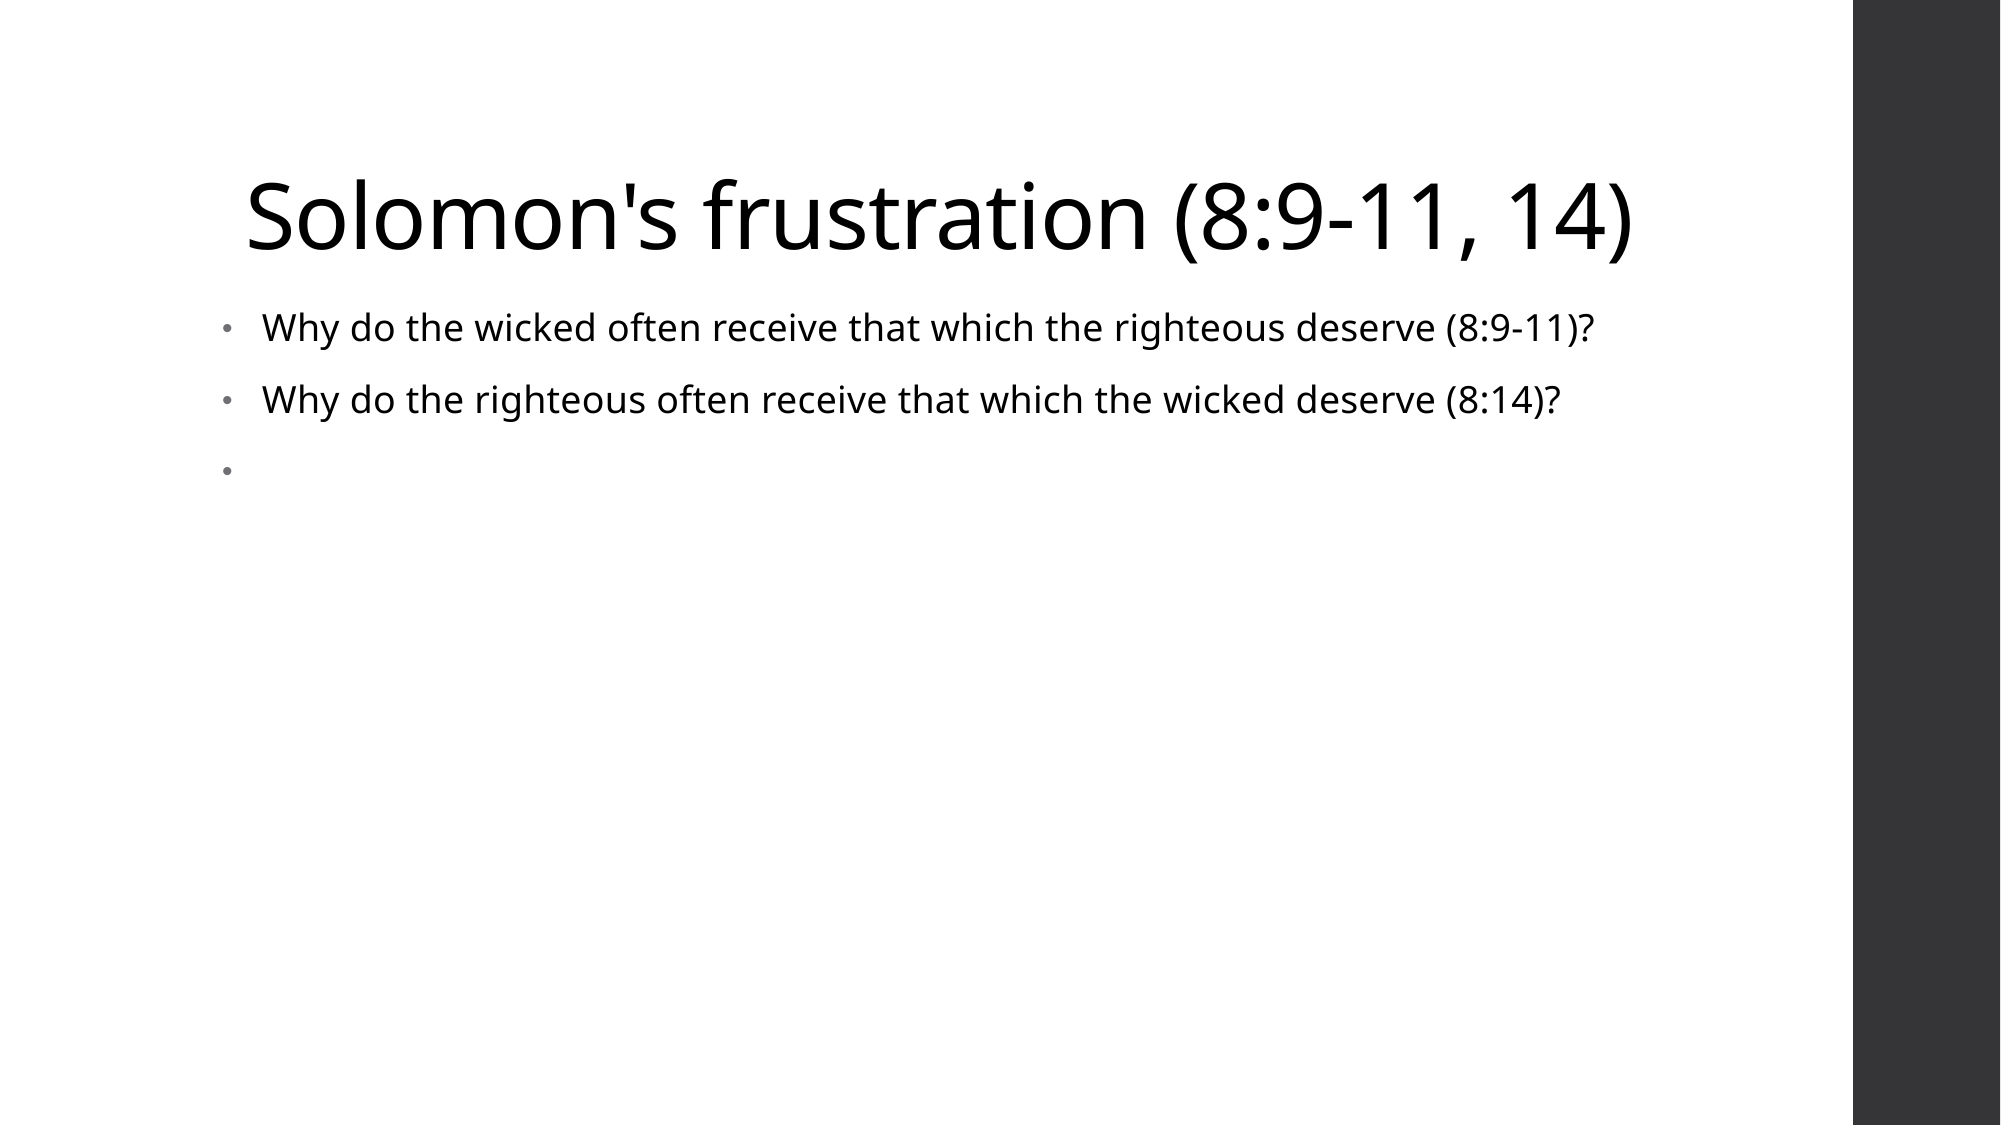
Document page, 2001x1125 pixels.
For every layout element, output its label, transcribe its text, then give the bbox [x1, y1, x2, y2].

list Why do the wicked often receive that which the righteous deserve (8:9-11)? Why do the righteous often receive that which the wicked deserve (8:14)? [206, 299, 1617, 1014]
title Solomon's frustration (8:9-11, 14) [206, 60, 1797, 278]
